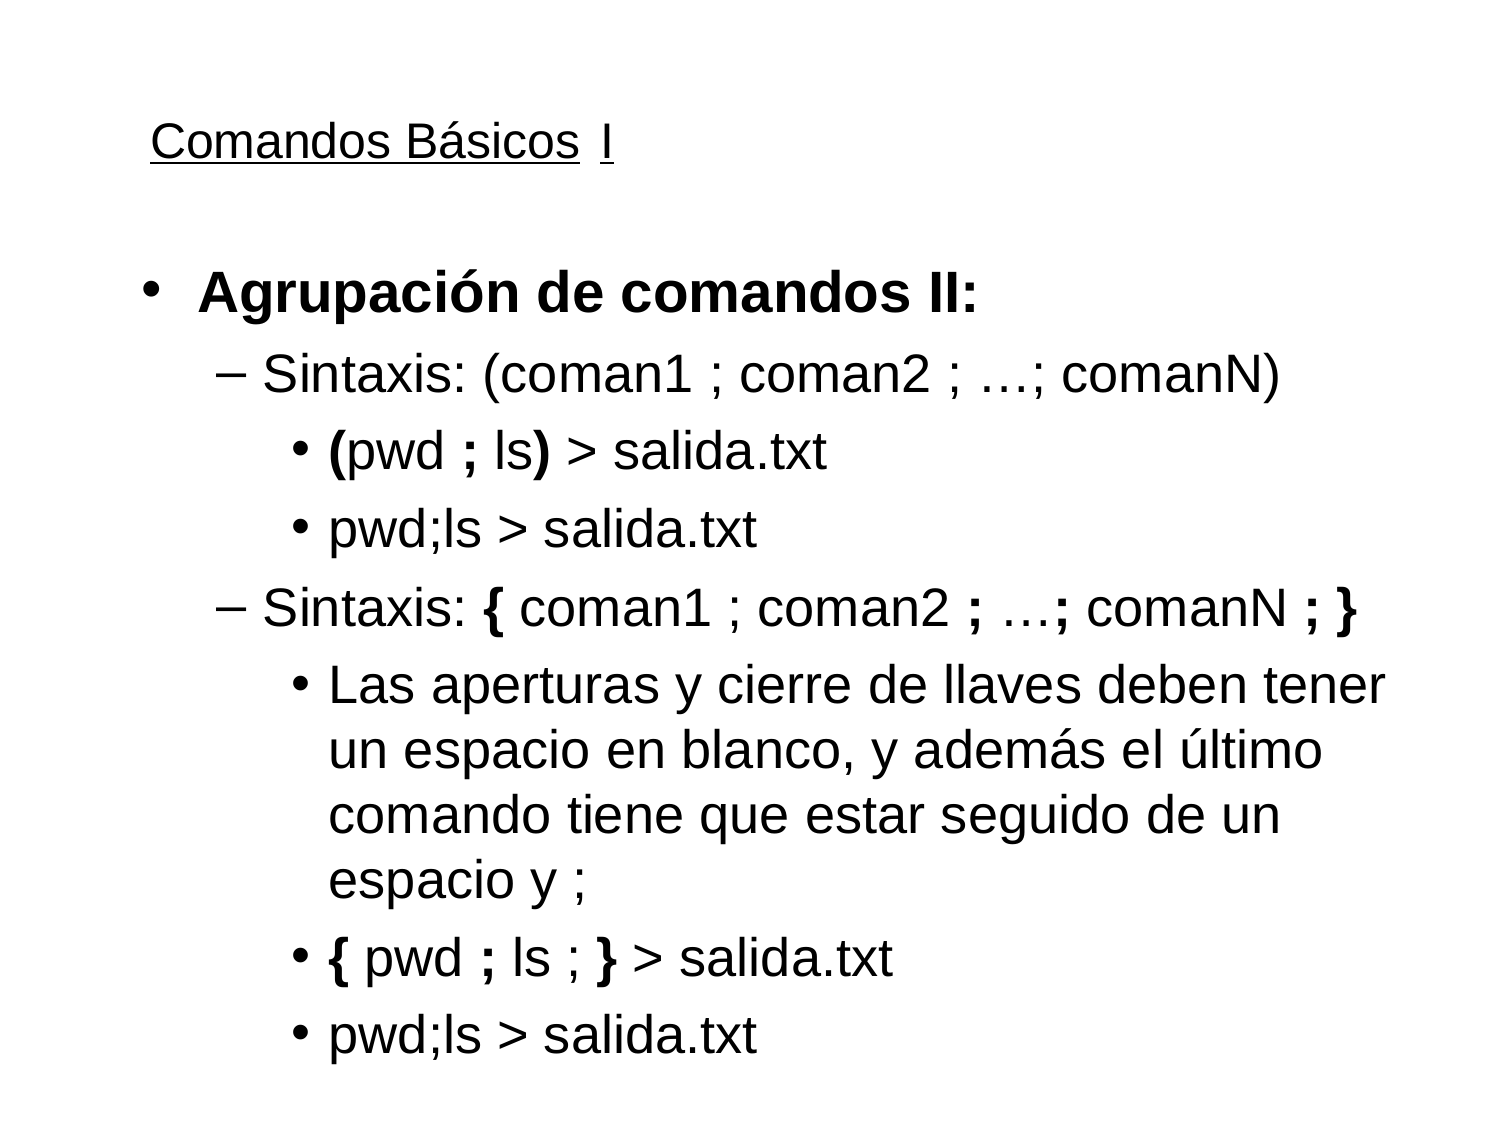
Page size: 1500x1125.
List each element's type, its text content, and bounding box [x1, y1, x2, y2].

list Agrupación de comandos II: Sintaxis: (coman1 ; coman2 ; …; comanN) (pwd ; ls) > salida.txt pwd;ls > salida.txt Sintaxis: { coman1 ; coman2 ; …; comanN ; } Las aperturas y cierre de llaves deben tener un espacio en blanco, y además el último comando tiene que estar seguido de un espacio y ; { pwd ; ls ; } > salida.txt pwd;ls > salida.txt [126, 259, 1477, 1087]
title Comandos Básicos I [75, 45, 1426, 233]
